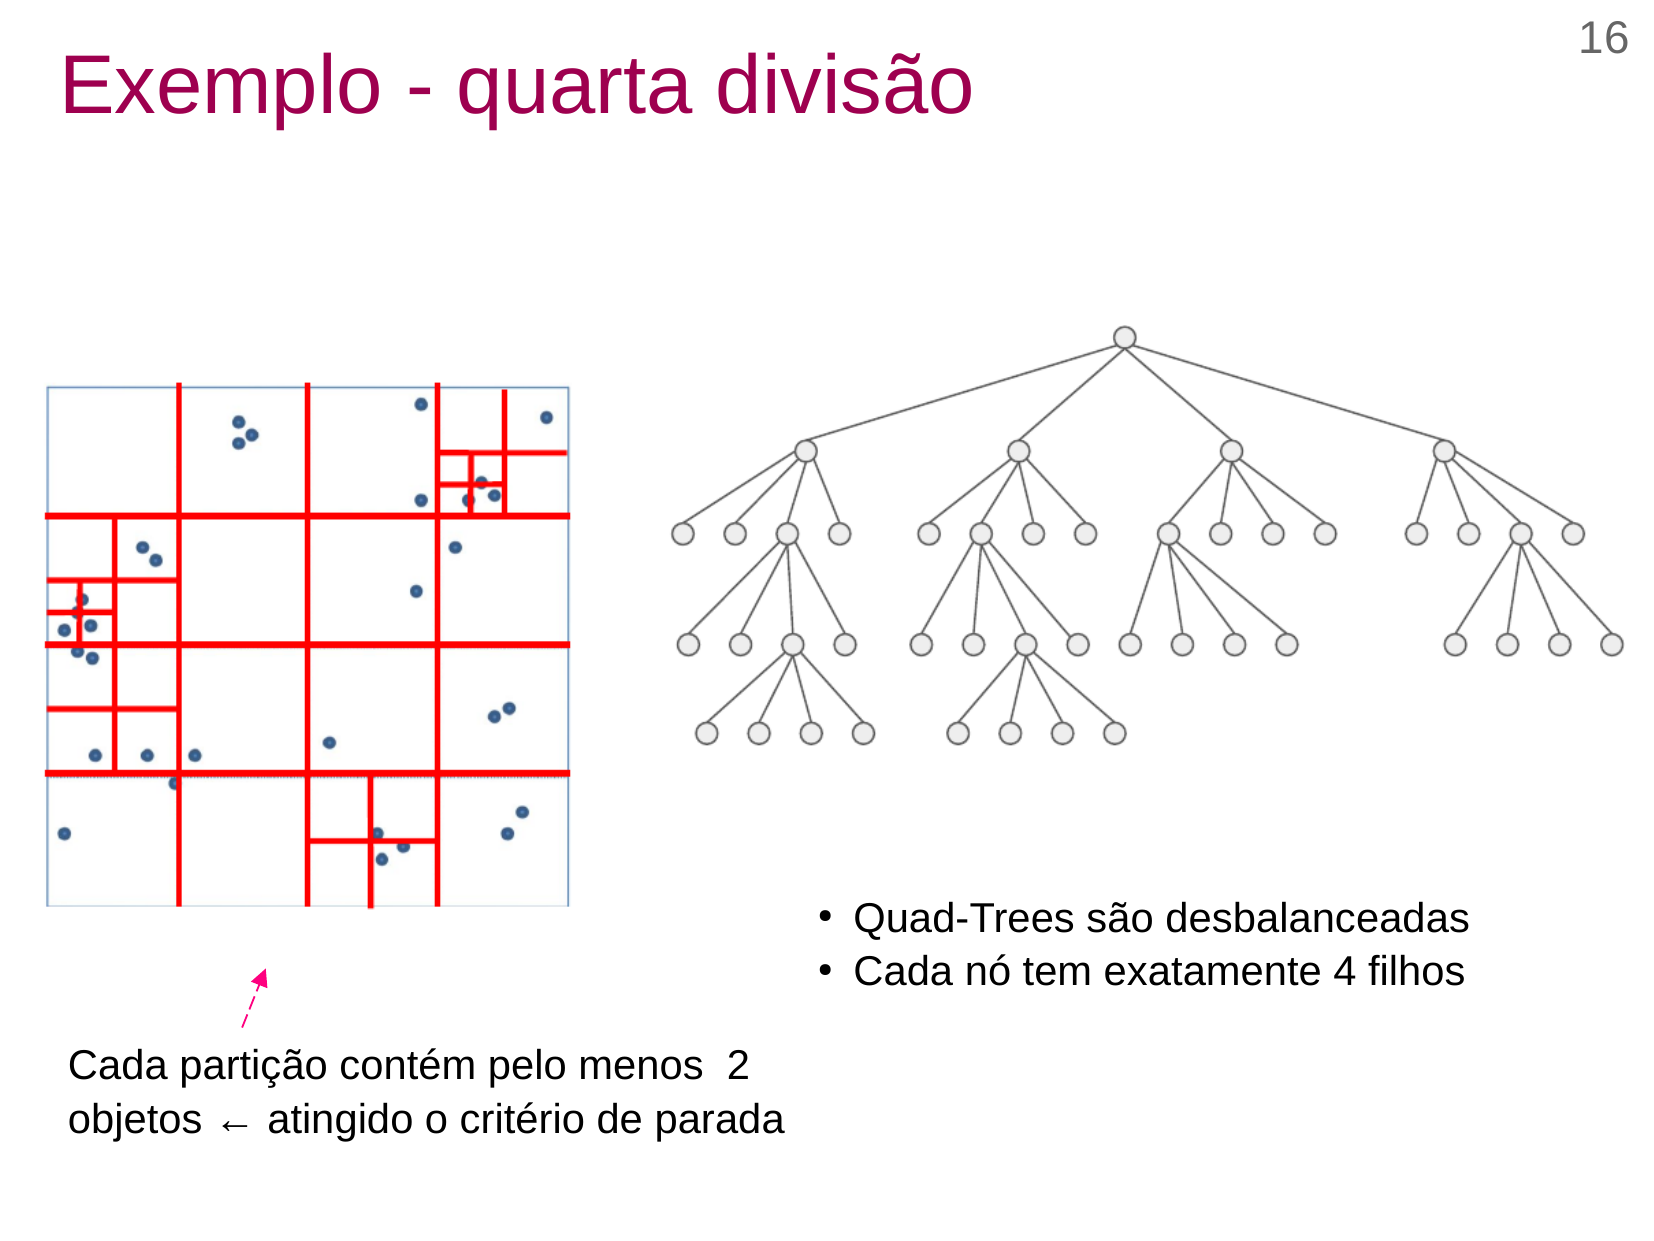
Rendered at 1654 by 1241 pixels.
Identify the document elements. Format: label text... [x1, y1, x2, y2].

text_box Quad-Trees são desbalanceadas Cada nó tem exatamente 4 filhos [803, 879, 1595, 1002]
title Exemplo - quarta divisão [59, 29, 1595, 148]
text_box Cada partição contém pelo menos 2 objetos ← atingido o critério de parada [53, 1027, 815, 1203]
picture [41, 324, 1625, 911]
